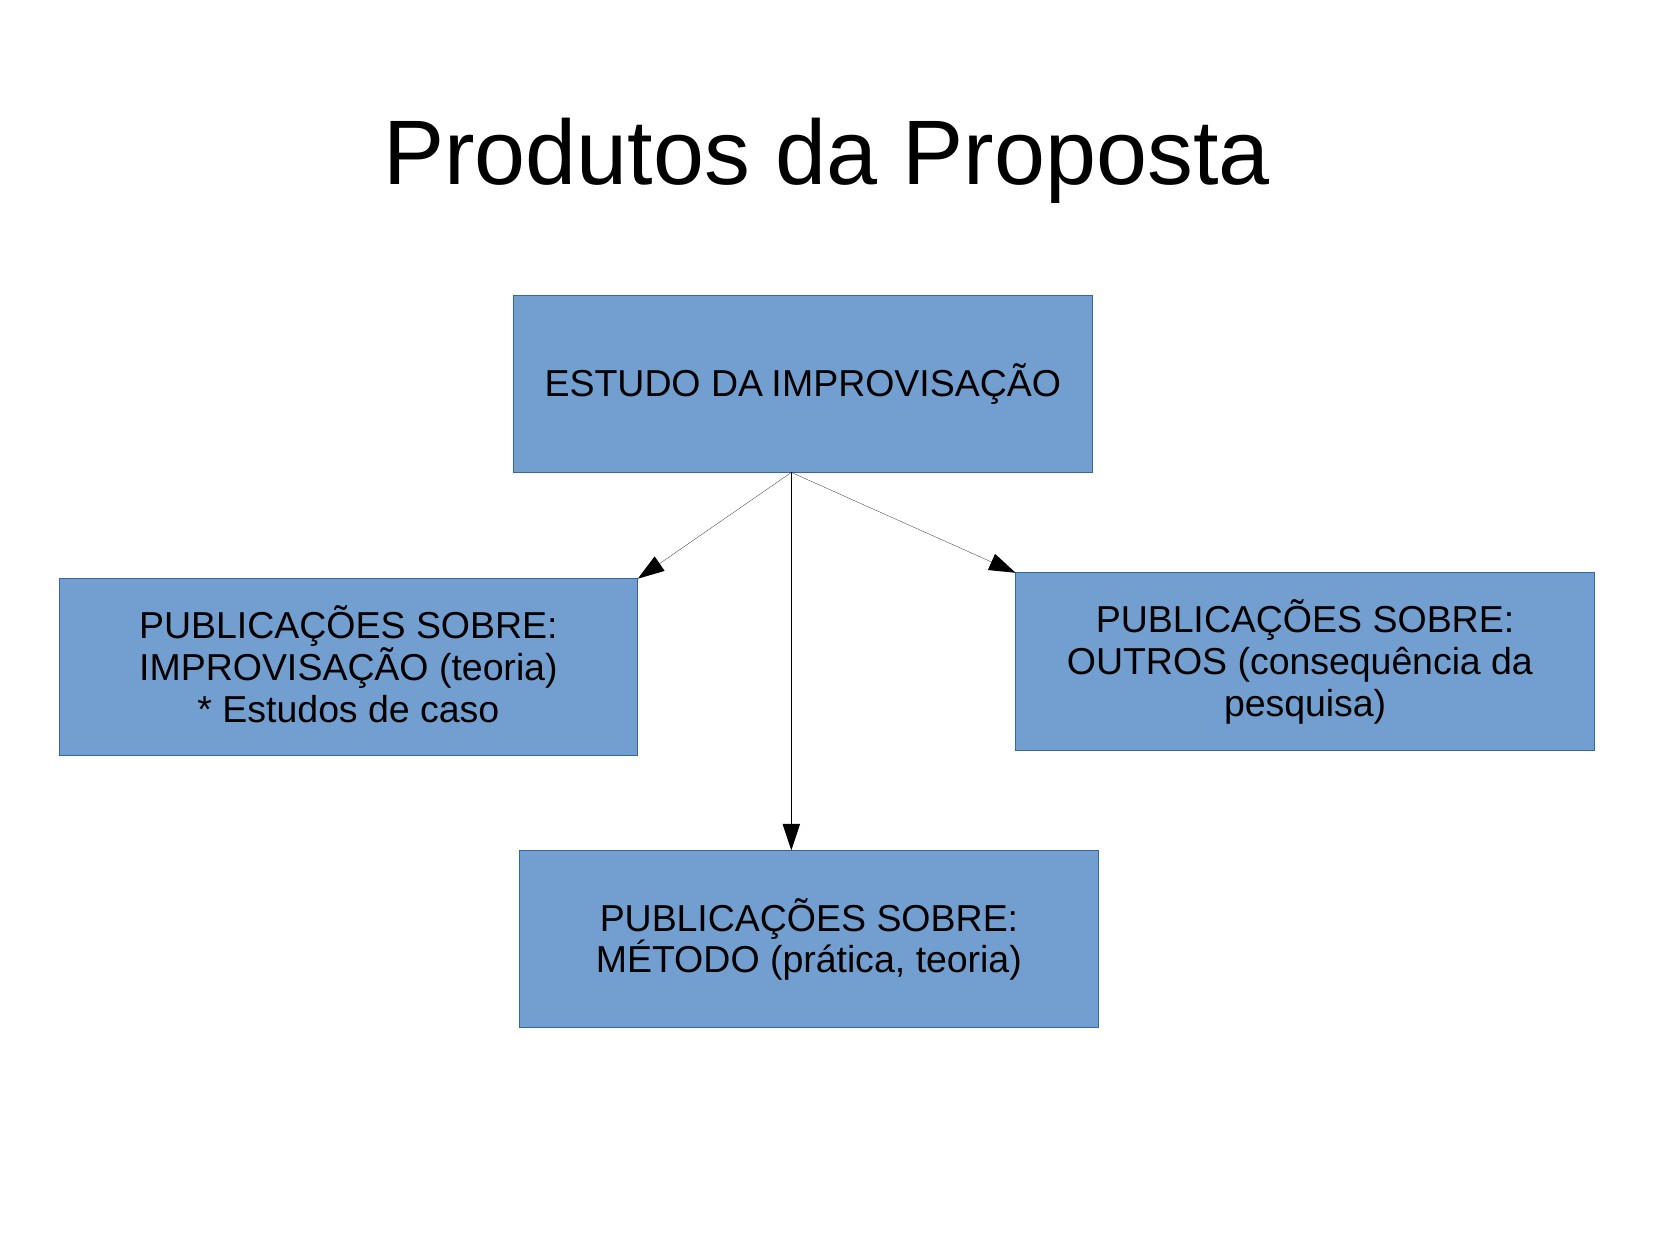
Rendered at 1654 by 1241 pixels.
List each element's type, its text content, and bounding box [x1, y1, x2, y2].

title Produtos da Proposta [82, 49, 1571, 257]
text_box PUBLICAÇÕES SOBRE: IMPROVISAÇÃO (teoria) * Estudos de caso [59, 578, 638, 756]
text_box ESTUDO DA IMPROVISAÇÃO [513, 295, 1093, 473]
text_box PUBLICAÇÕES SOBRE: MÉTODO (prática, teoria) [519, 850, 1099, 1028]
text_box PUBLICAÇÕES SOBRE: OUTROS (consequência da pesquisa) [1015, 572, 1595, 751]
